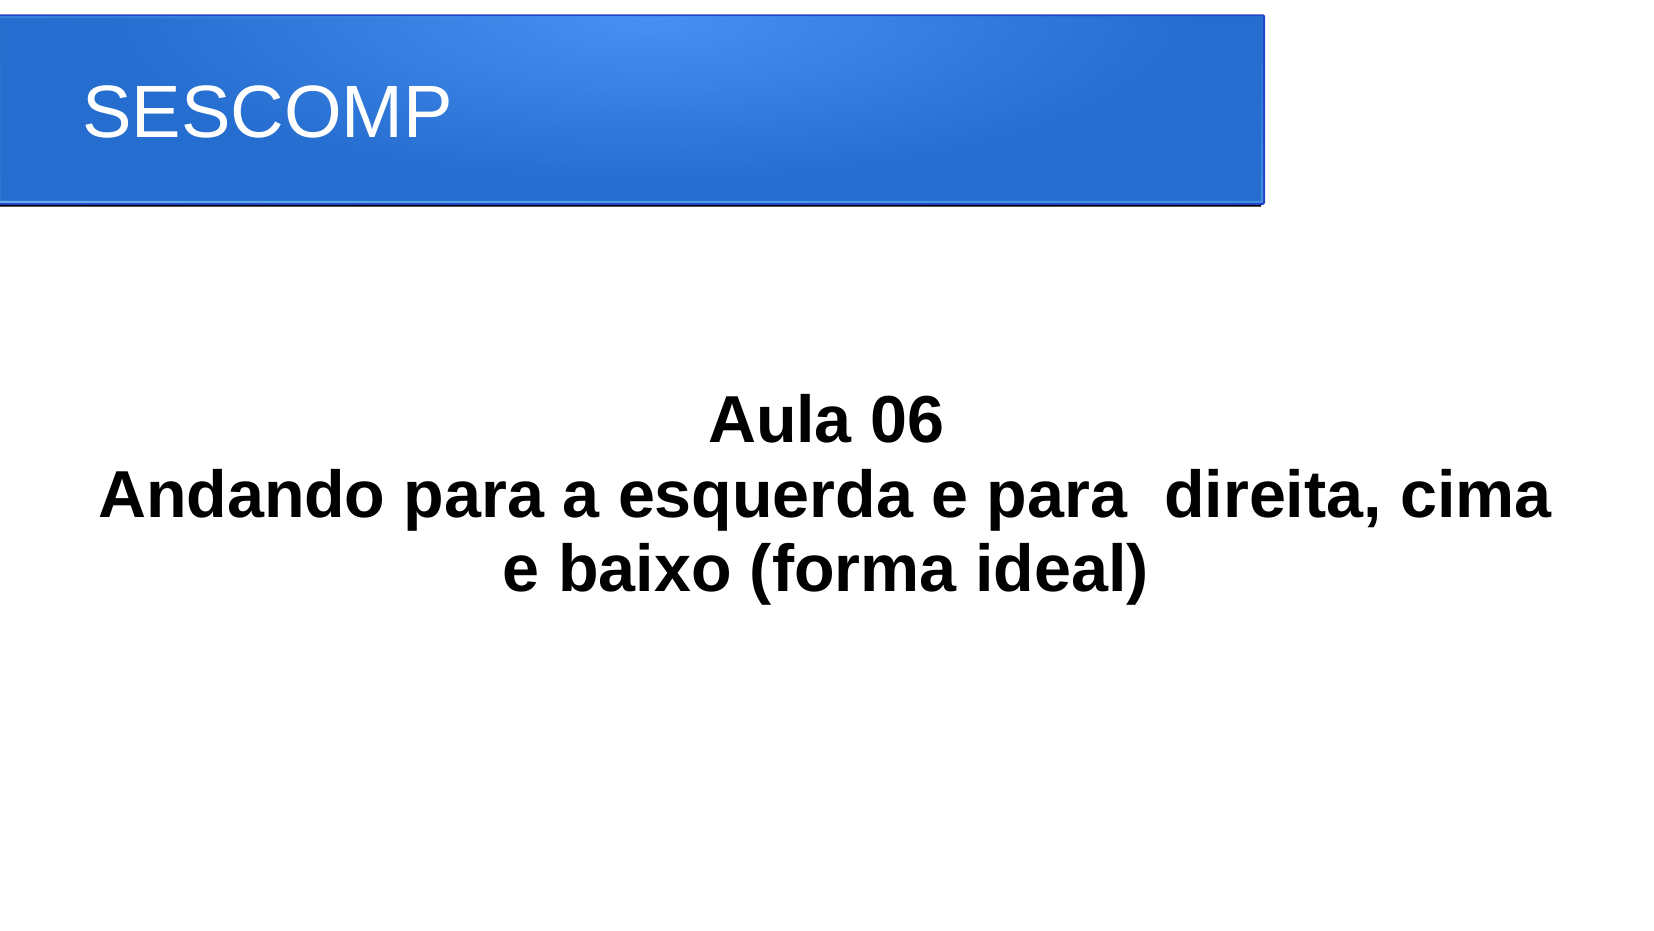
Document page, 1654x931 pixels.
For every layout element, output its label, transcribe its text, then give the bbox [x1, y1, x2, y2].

title SESCOMP [82, 35, 1234, 189]
subtitle Aula 06 Andando para a esquerda e para direita, cima e baixo (forma ideal) [82, 224, 1571, 764]
